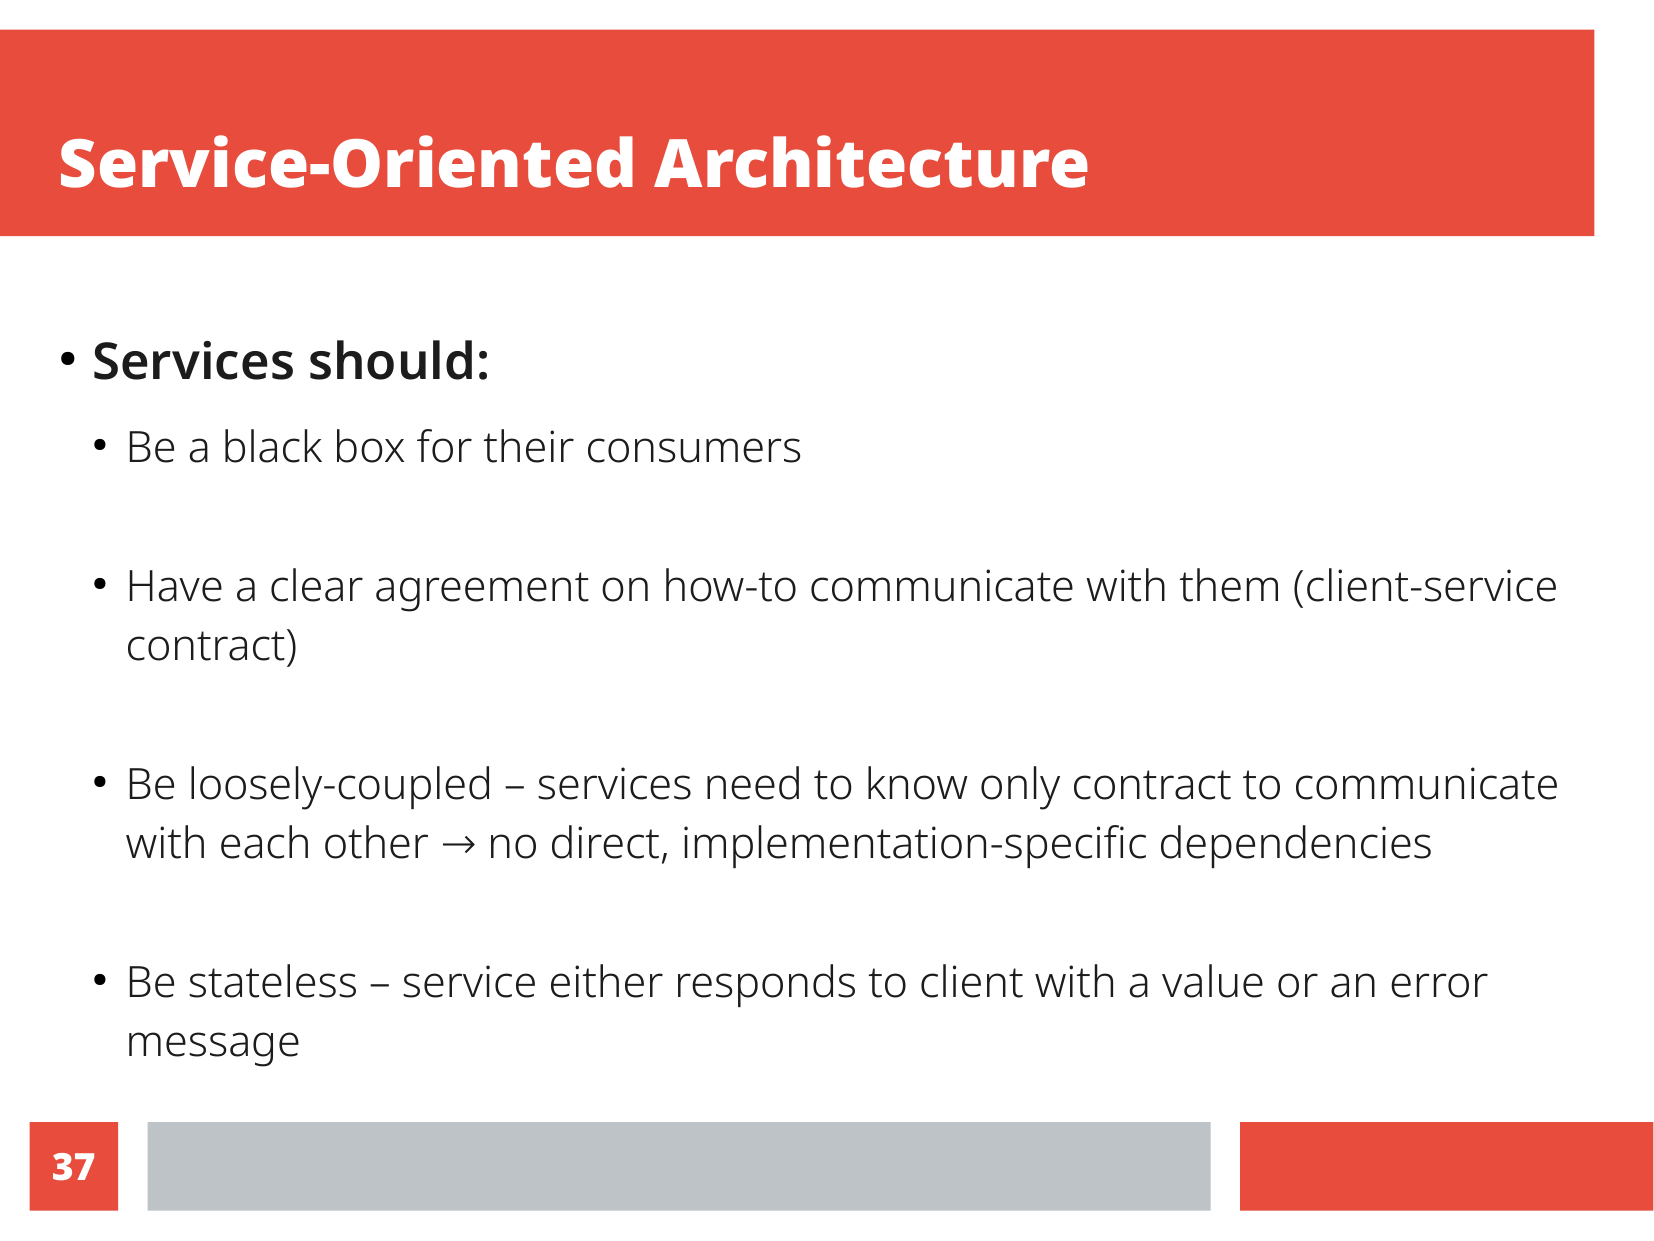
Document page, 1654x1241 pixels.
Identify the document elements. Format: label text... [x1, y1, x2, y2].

title Service-Oriented Architecture [59, 59, 1595, 207]
list Services should: Be a black box for their consumers Have a clear agreement on how-to communicate with them (client-service contract) Be loosely-coupled – services need to know only contract to communicate with each other → no direct, implementation-specific dependencies Be stateless – service either responds to client with a value or an error message [59, 324, 1565, 1093]
